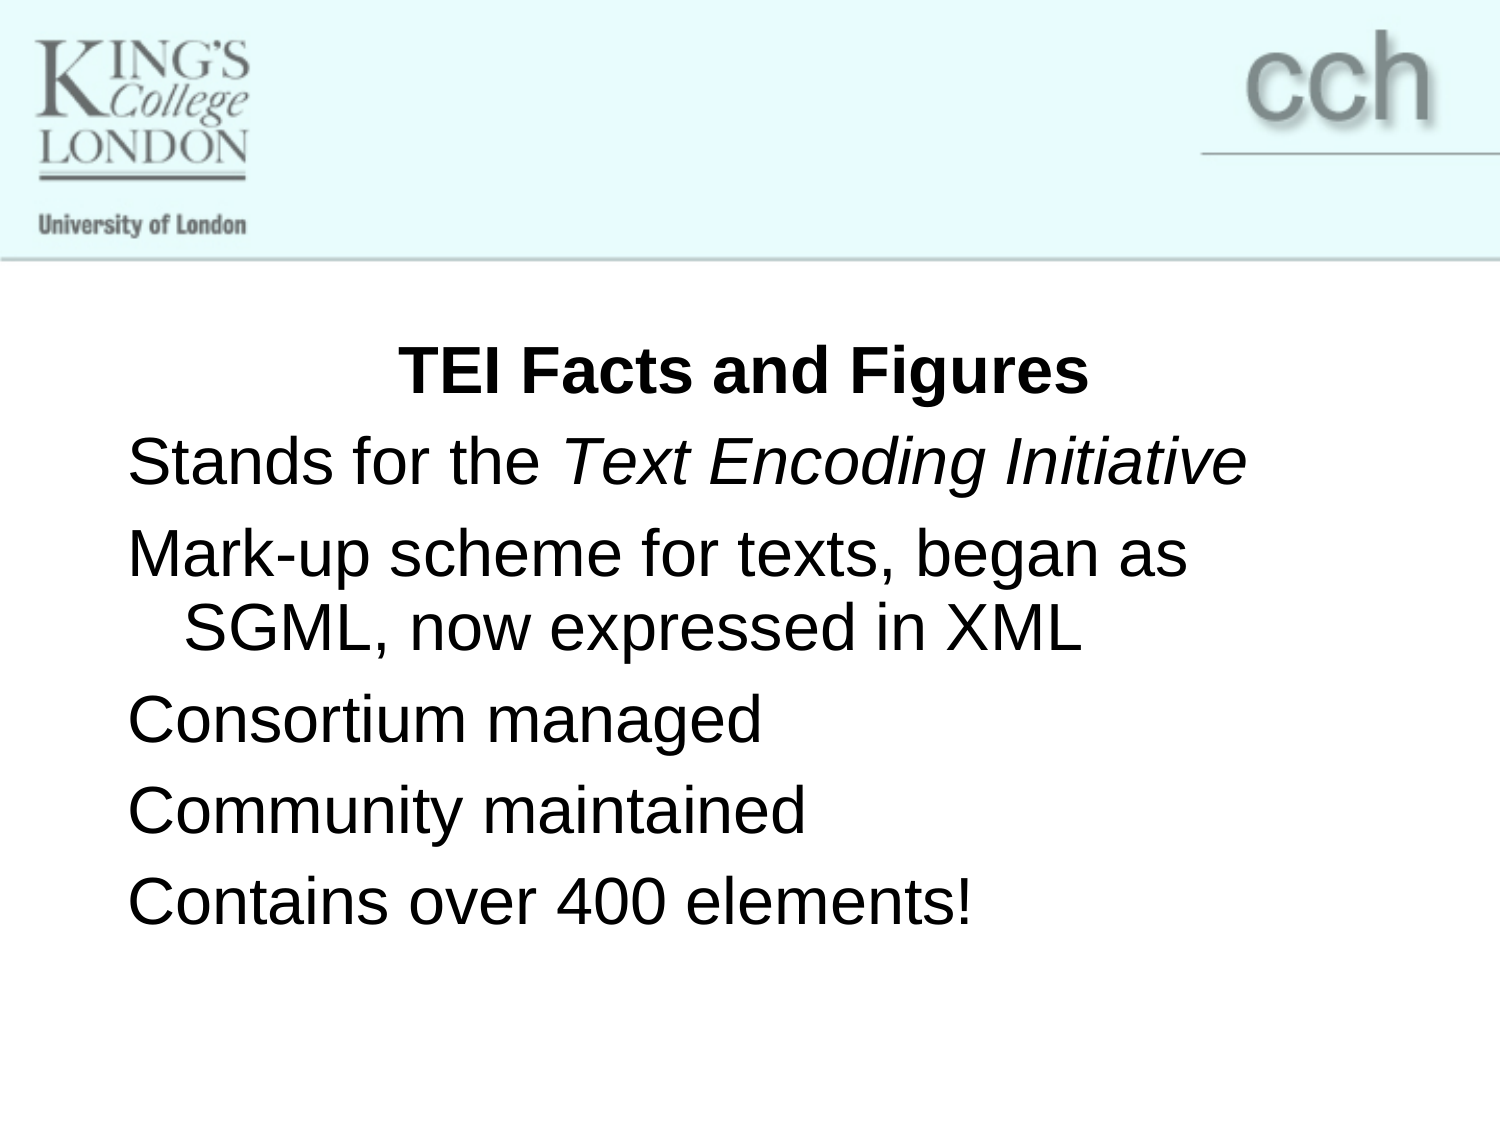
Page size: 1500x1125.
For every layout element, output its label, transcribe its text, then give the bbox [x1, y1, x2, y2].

list TEI Facts and Figures Stands for the Text Encoding Initiative Mark-up scheme for texts, began as SGML, now expressed in XML Consortium managed Community maintained Contains over 400 elements! [112, 324, 1388, 1010]
picture [0, 0, 1500, 1125]
